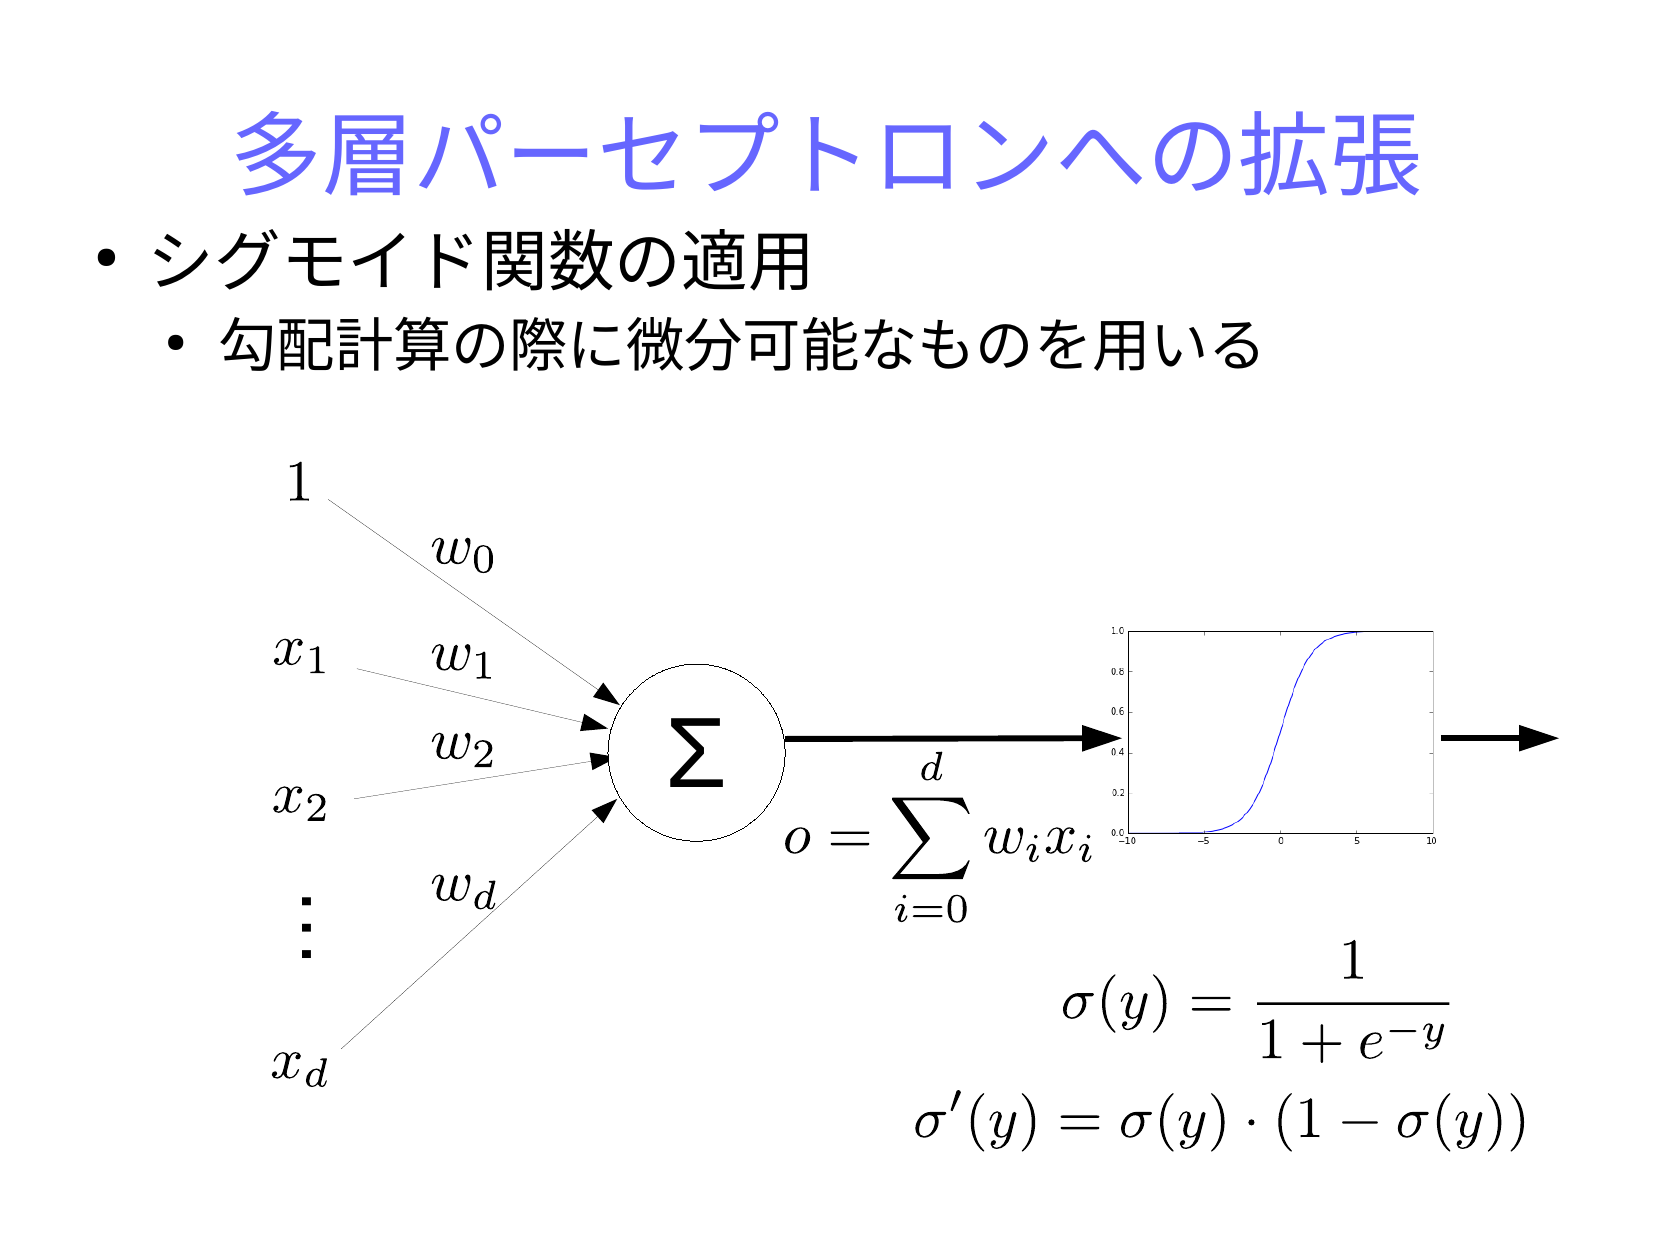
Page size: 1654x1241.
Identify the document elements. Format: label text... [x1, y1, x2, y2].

picture [273, 638, 325, 674]
picture [1104, 620, 1443, 853]
picture [271, 1052, 327, 1088]
picture [431, 644, 492, 679]
title 多層パーセプトロンへの拡張 [82, 49, 1571, 257]
picture [431, 874, 496, 910]
text_box … [211, 871, 428, 956]
picture [431, 537, 493, 574]
picture [289, 461, 309, 501]
text_box Σ [607, 664, 786, 842]
picture [273, 786, 326, 821]
picture [1062, 939, 1450, 1063]
picture [785, 751, 1092, 923]
list シグモイド関数の適用 勾配計算の際に微分可能なものを用いる [76, 213, 1565, 934]
picture [431, 732, 493, 768]
picture [915, 1090, 1525, 1152]
